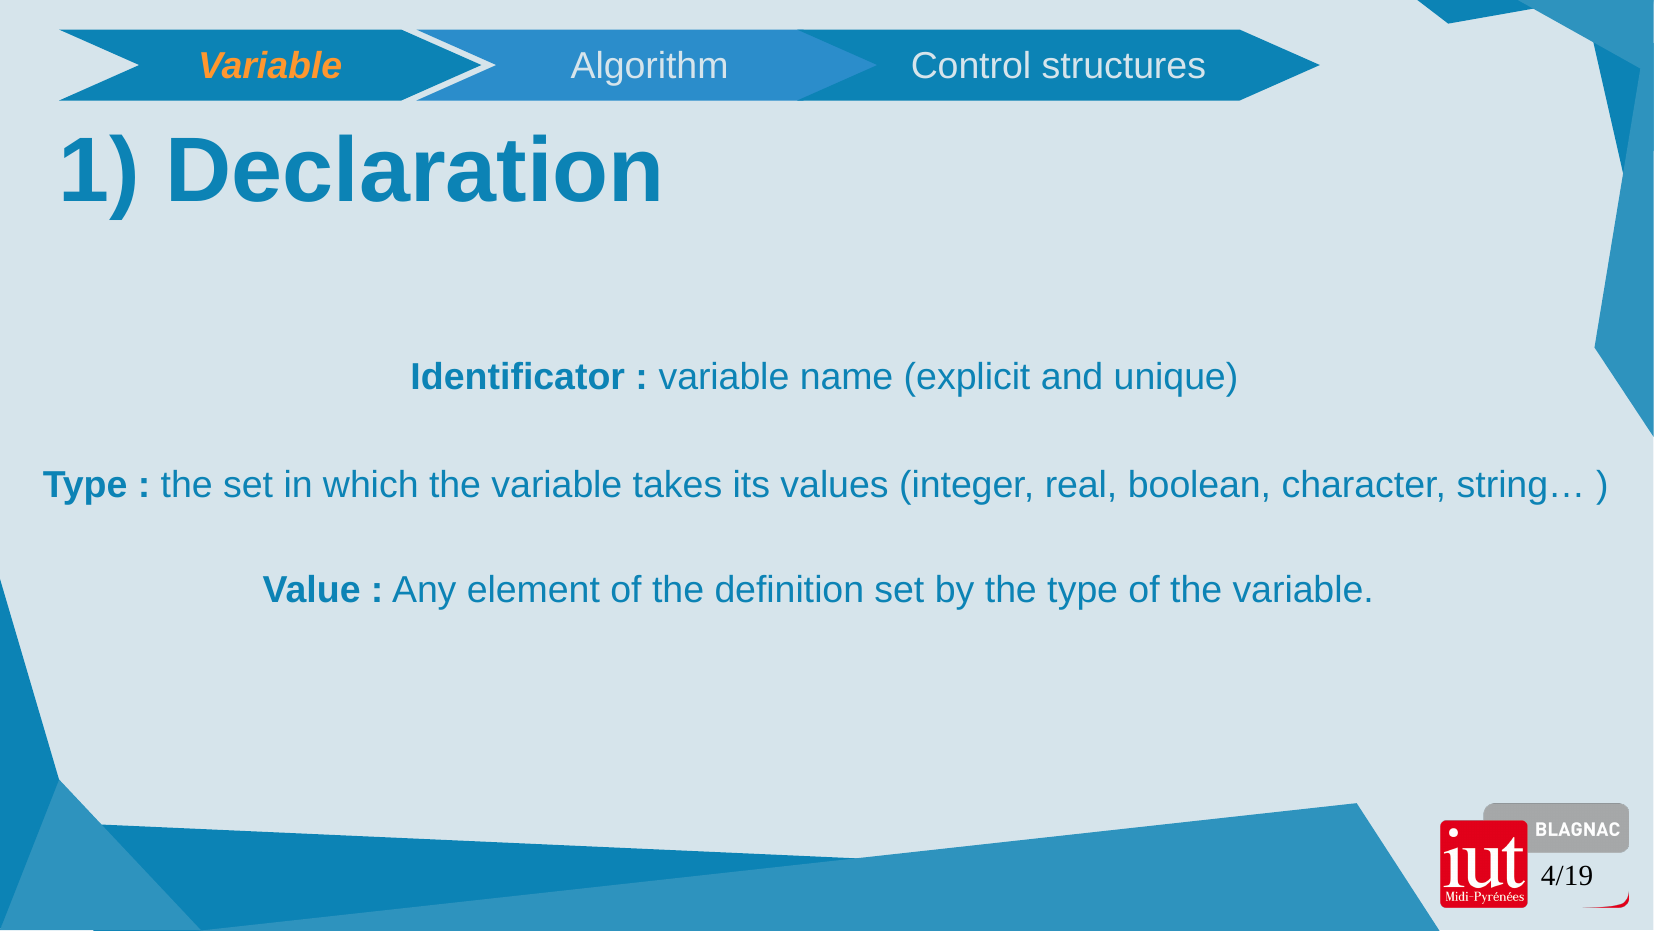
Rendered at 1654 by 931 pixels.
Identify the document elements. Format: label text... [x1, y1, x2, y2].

text_box Variable [59, 29, 482, 101]
text_box Algorithm [416, 29, 875, 101]
title 1) Declaration [59, 118, 1548, 221]
picture [1440, 803, 1629, 908]
text_box Type : the set in which the variable takes its values (integer, real, boolean, character, string… ) [28, 456, 1626, 514]
text_box Value : Any element of the definition set by the type of the variable. [248, 561, 1406, 618]
text_box Control structures [797, 29, 1320, 101]
text_box Identificator : variable name (explicit and unique) [395, 348, 1258, 406]
